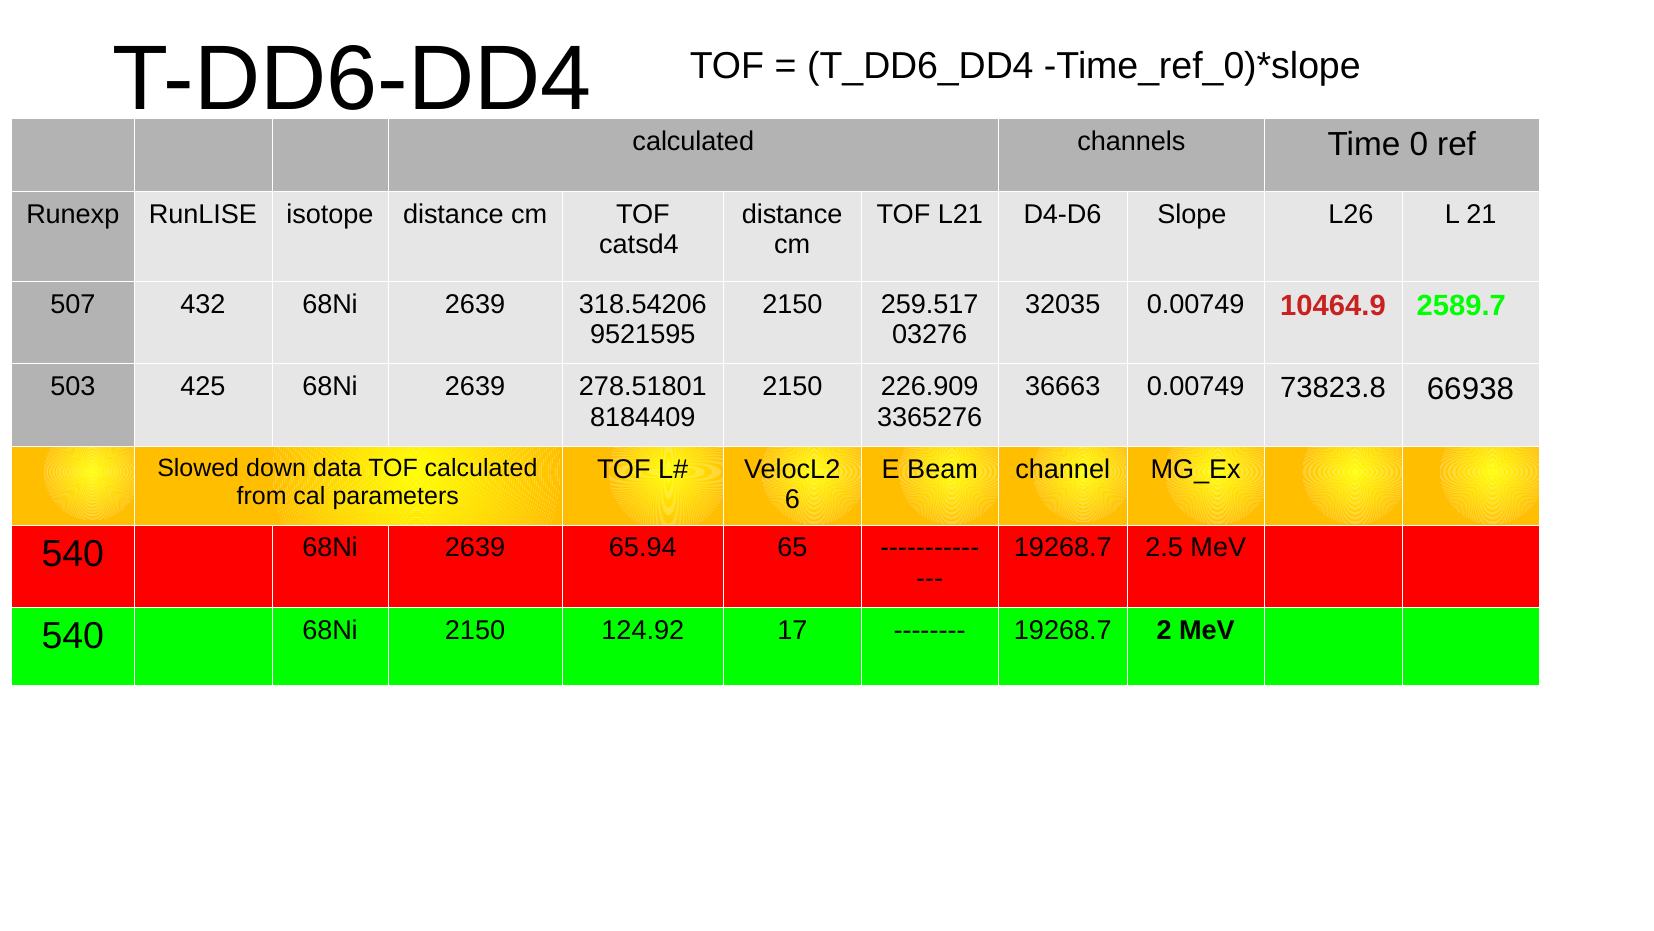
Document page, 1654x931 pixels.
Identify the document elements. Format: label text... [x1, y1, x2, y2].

table_cell 2639 [389, 364, 562, 446]
table_cell TOF L# [563, 447, 723, 525]
table_cell 2 MeV [1128, 608, 1264, 685]
table_cell [1403, 447, 1539, 525]
table_cell 19268.7 [999, 526, 1127, 607]
table_cell 32035 [999, 282, 1127, 363]
table_cell distance cm [389, 192, 562, 281]
table_cell 0.00749 [1128, 282, 1264, 363]
table_cell 259.51703276 [862, 282, 998, 363]
table_cell 73823.8 [1265, 364, 1402, 446]
table_cell 66938 [1403, 364, 1539, 446]
table_cell 68Ni [273, 364, 388, 446]
table_cell 278.518018184409 [563, 364, 723, 446]
table_cell TOF L21 [862, 192, 998, 281]
table_cell Runexp [12, 192, 134, 281]
table_cell 124.92 [563, 608, 723, 685]
table_cell VelocL26 [724, 447, 861, 525]
title T-DD6-DD4 [0, 0, 705, 156]
table_cell [1265, 526, 1402, 607]
table_cell 318.542069521595 [563, 282, 723, 363]
table_cell 2150 [724, 364, 861, 446]
table_cell 0.00749 [1128, 364, 1264, 446]
table_cell 540 [12, 608, 134, 685]
table_header calculated [389, 119, 998, 191]
table_cell 68Ni [273, 282, 388, 363]
table_cell [12, 447, 134, 525]
table_cell Slope [1128, 192, 1264, 281]
table_cell 425 [135, 364, 272, 446]
table_cell 68Ni [273, 608, 388, 685]
table_cell 19268.7 [999, 608, 1127, 685]
table_cell 17 [724, 608, 861, 685]
table_header [12, 119, 134, 191]
table_cell 68Ni [273, 526, 388, 607]
table_cell 65 [724, 526, 861, 607]
table_cell 503 [12, 364, 134, 446]
table_cell L 21 [1403, 192, 1539, 281]
table_cell [1403, 608, 1539, 685]
table_cell [135, 526, 272, 607]
table_cell L26 [1265, 192, 1402, 281]
table_cell [135, 608, 272, 685]
table_cell 2.5 MeV [1128, 526, 1264, 607]
text_box TOF = (T_DD6_DD4 -Time_ref_0)*slope [675, 37, 1538, 95]
table_header Time 0 ref [1265, 119, 1539, 191]
table_cell 540 [12, 526, 134, 607]
table_cell 507 [12, 282, 134, 363]
table_cell 2639 [389, 282, 562, 363]
table_cell RunLISE [135, 192, 272, 281]
table_cell 10464.9 [1265, 282, 1402, 363]
table_cell Slowed down data TOF calculated from cal parameters [135, 447, 562, 525]
table_cell 36663 [999, 364, 1127, 446]
table_header channels [999, 119, 1264, 191]
table_cell isotope [273, 192, 388, 281]
table_cell 226.9093365276 [862, 364, 998, 446]
table_cell MG_Ex [1128, 447, 1264, 525]
table_cell 2589.7 [1403, 282, 1539, 363]
table_cell [1265, 608, 1402, 685]
table_cell [1265, 447, 1402, 525]
table_cell E Beam [862, 447, 998, 525]
table_cell 2150 [724, 282, 861, 363]
table_cell TOF catsd4 [563, 192, 723, 281]
table_cell -------------- [862, 526, 998, 607]
table_cell [1403, 526, 1539, 607]
table_cell 65.94 [563, 526, 723, 607]
table_cell 432 [135, 282, 272, 363]
table_cell D4-D6 [999, 192, 1127, 281]
table_cell 2150 [389, 608, 562, 685]
table_cell distance cm [724, 192, 861, 281]
table_cell 2639 [389, 526, 562, 607]
table_cell -------- [862, 608, 998, 685]
table_cell channel [999, 447, 1127, 525]
table_header [135, 119, 272, 191]
table_header [273, 119, 388, 191]
